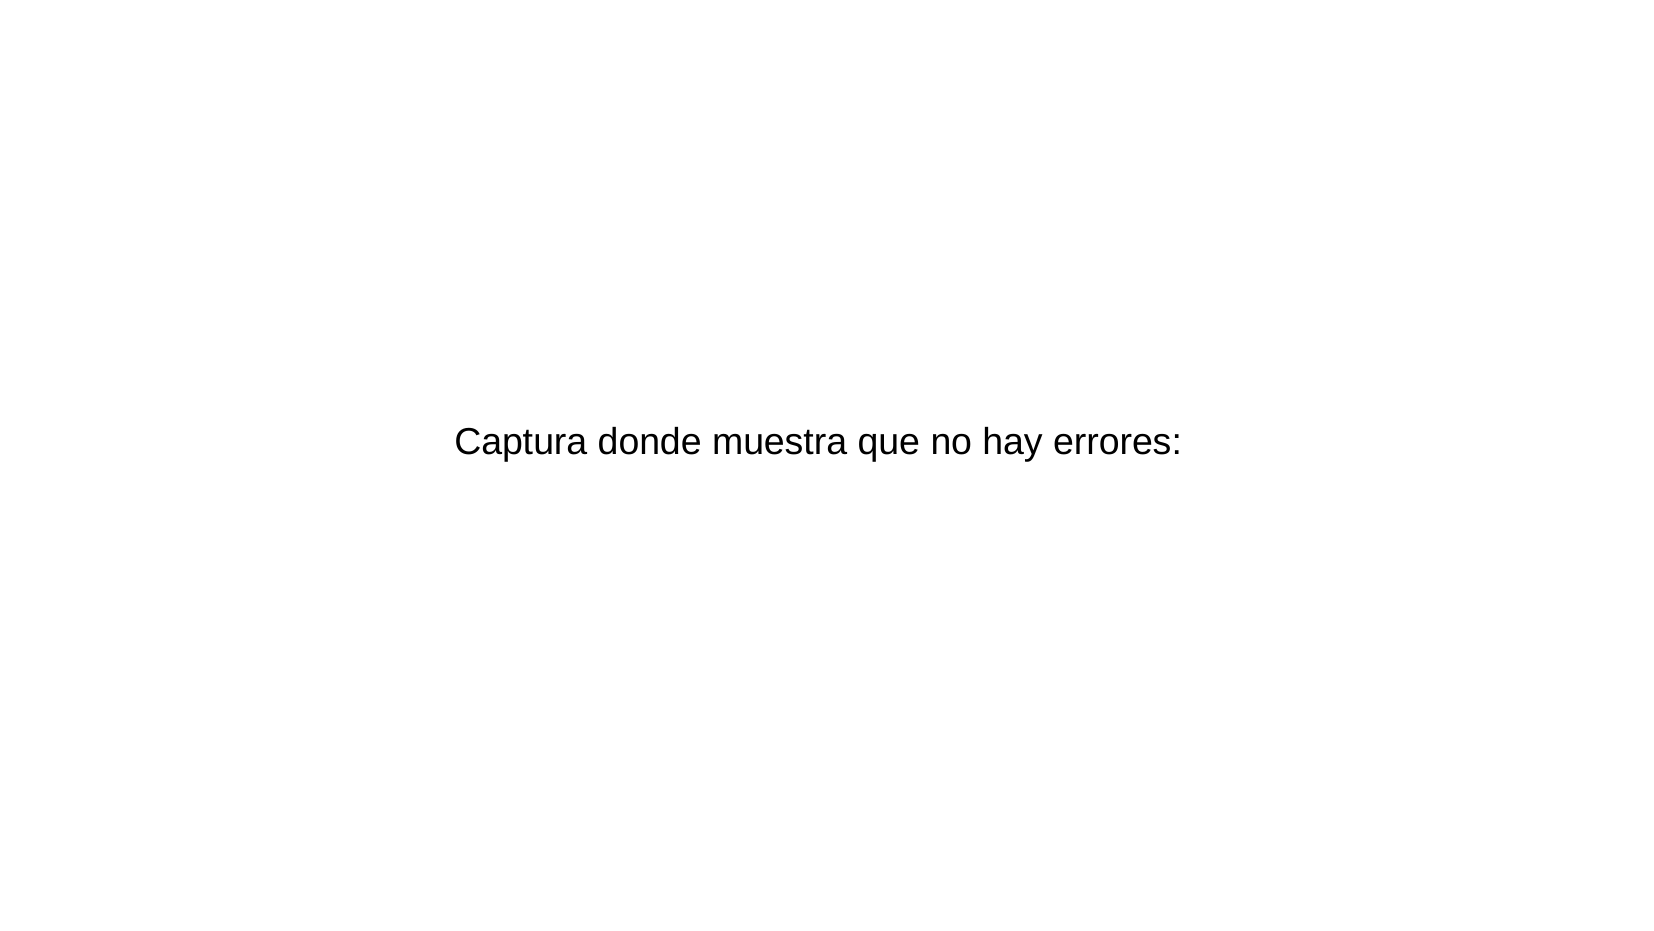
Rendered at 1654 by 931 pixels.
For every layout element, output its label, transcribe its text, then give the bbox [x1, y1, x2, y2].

text_box Captura donde muestra que no hay errores: [439, 413, 1199, 471]
